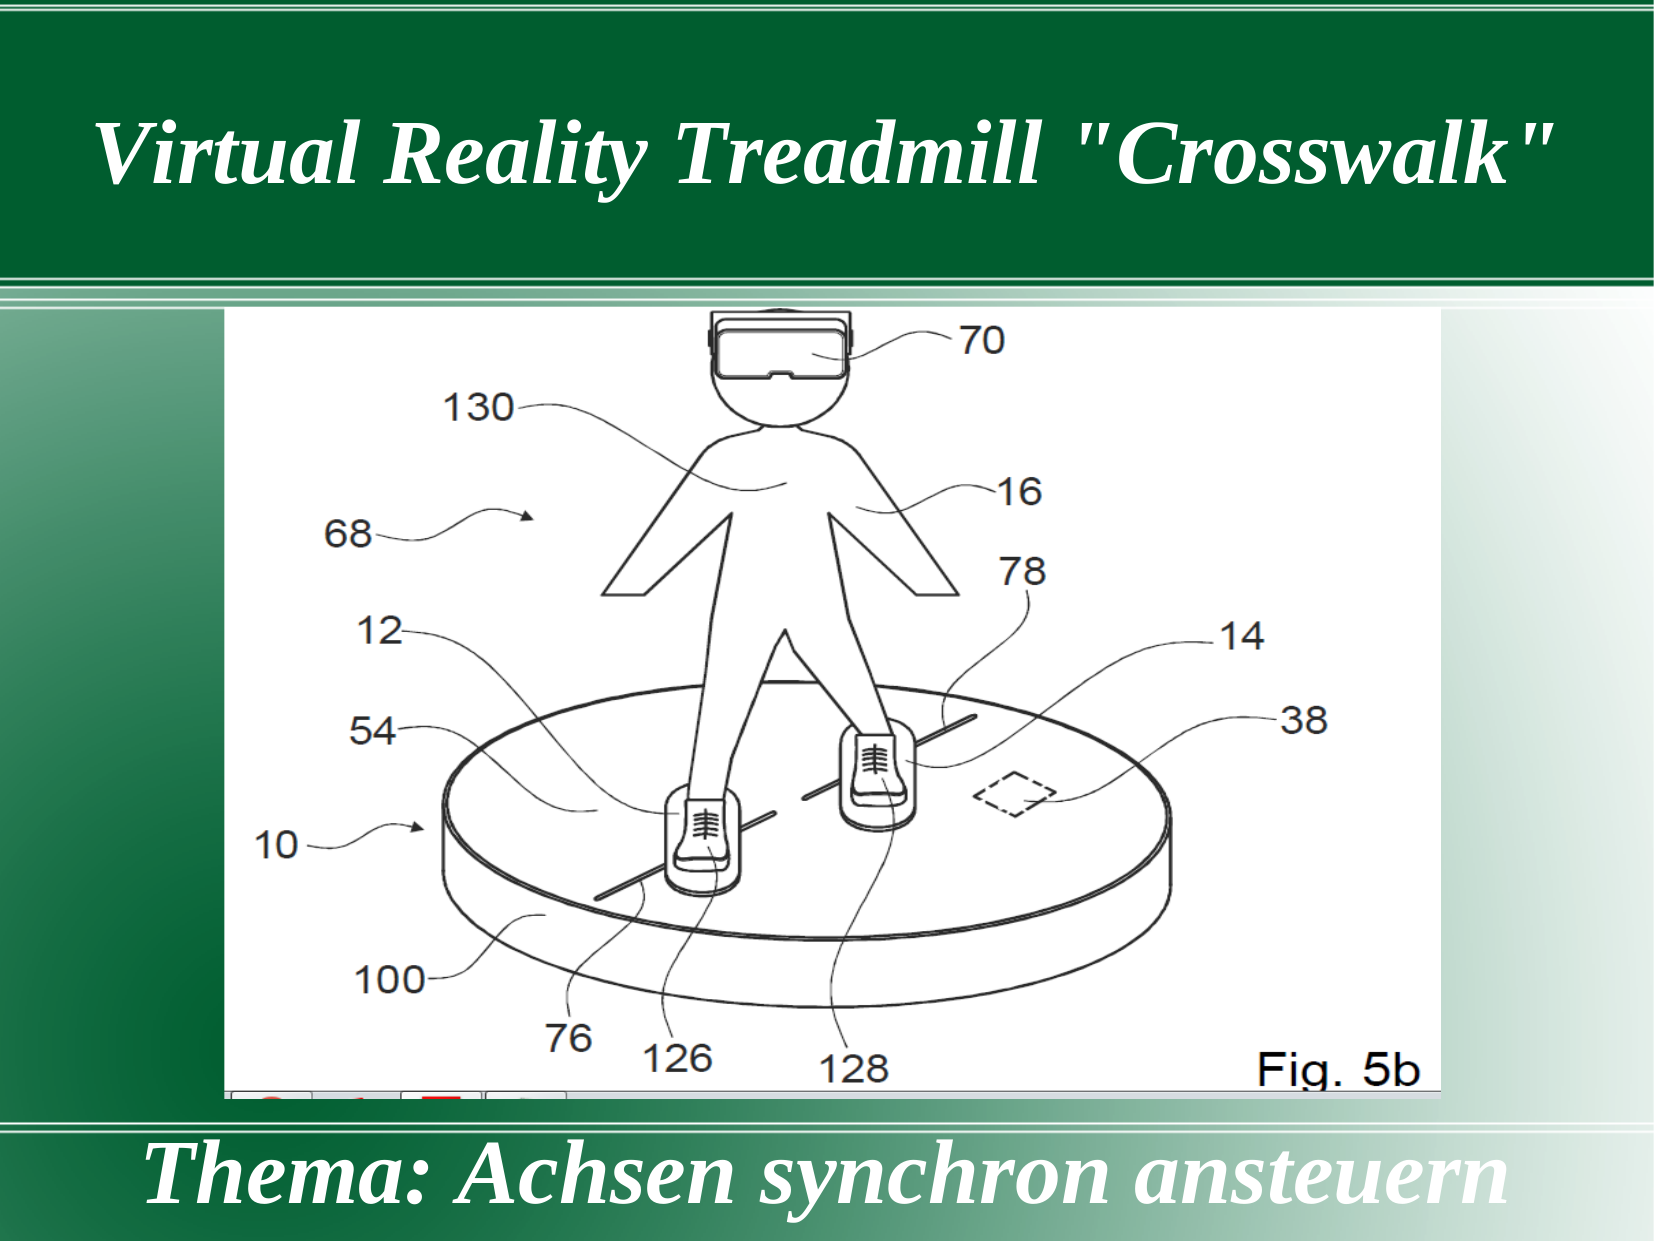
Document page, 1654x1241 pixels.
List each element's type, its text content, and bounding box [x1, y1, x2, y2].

title Thema: Achsen synchron ansteuern [11, 1068, 1642, 1241]
subtitle [224, 307, 1441, 1068]
title Virtual Reality Treadmill "Crosswalk" [82, 49, 1571, 257]
picture [0, 0, 1654, 1241]
